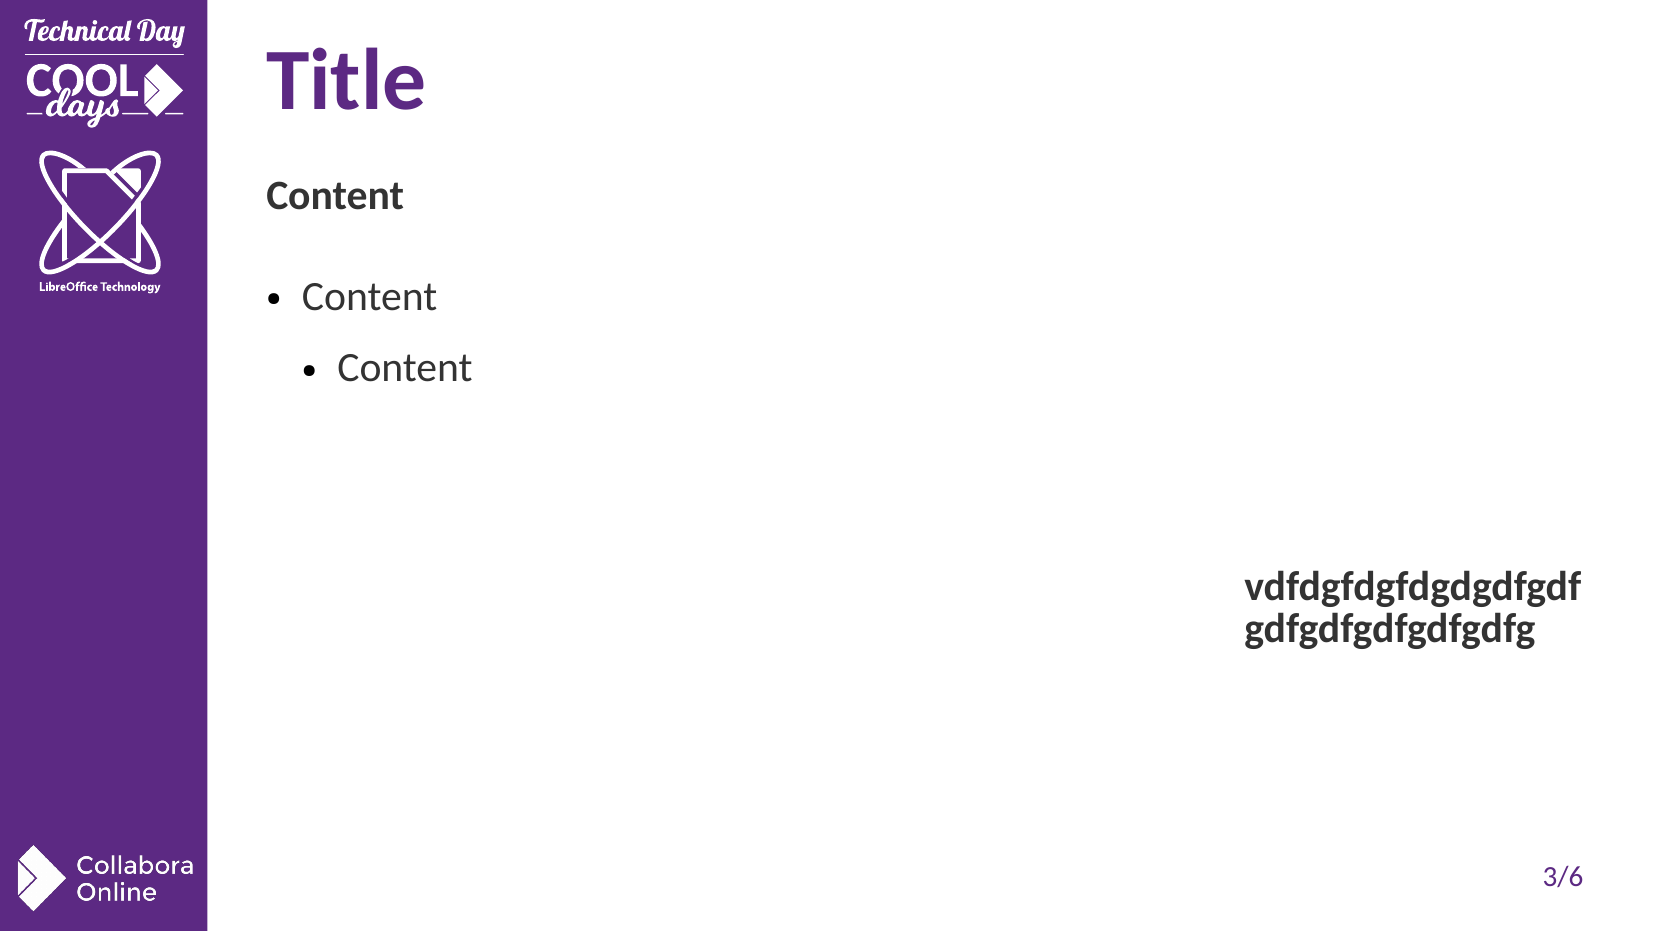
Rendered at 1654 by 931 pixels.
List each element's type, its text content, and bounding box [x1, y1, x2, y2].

title Title [207, 0, 1654, 132]
list vdfdgfdgfdgdgdfgdfgdfgdfgdfgdfgdfg [1185, 527, 1651, 847]
picture [13, 840, 197, 916]
list Content Content Content [207, 178, 673, 498]
